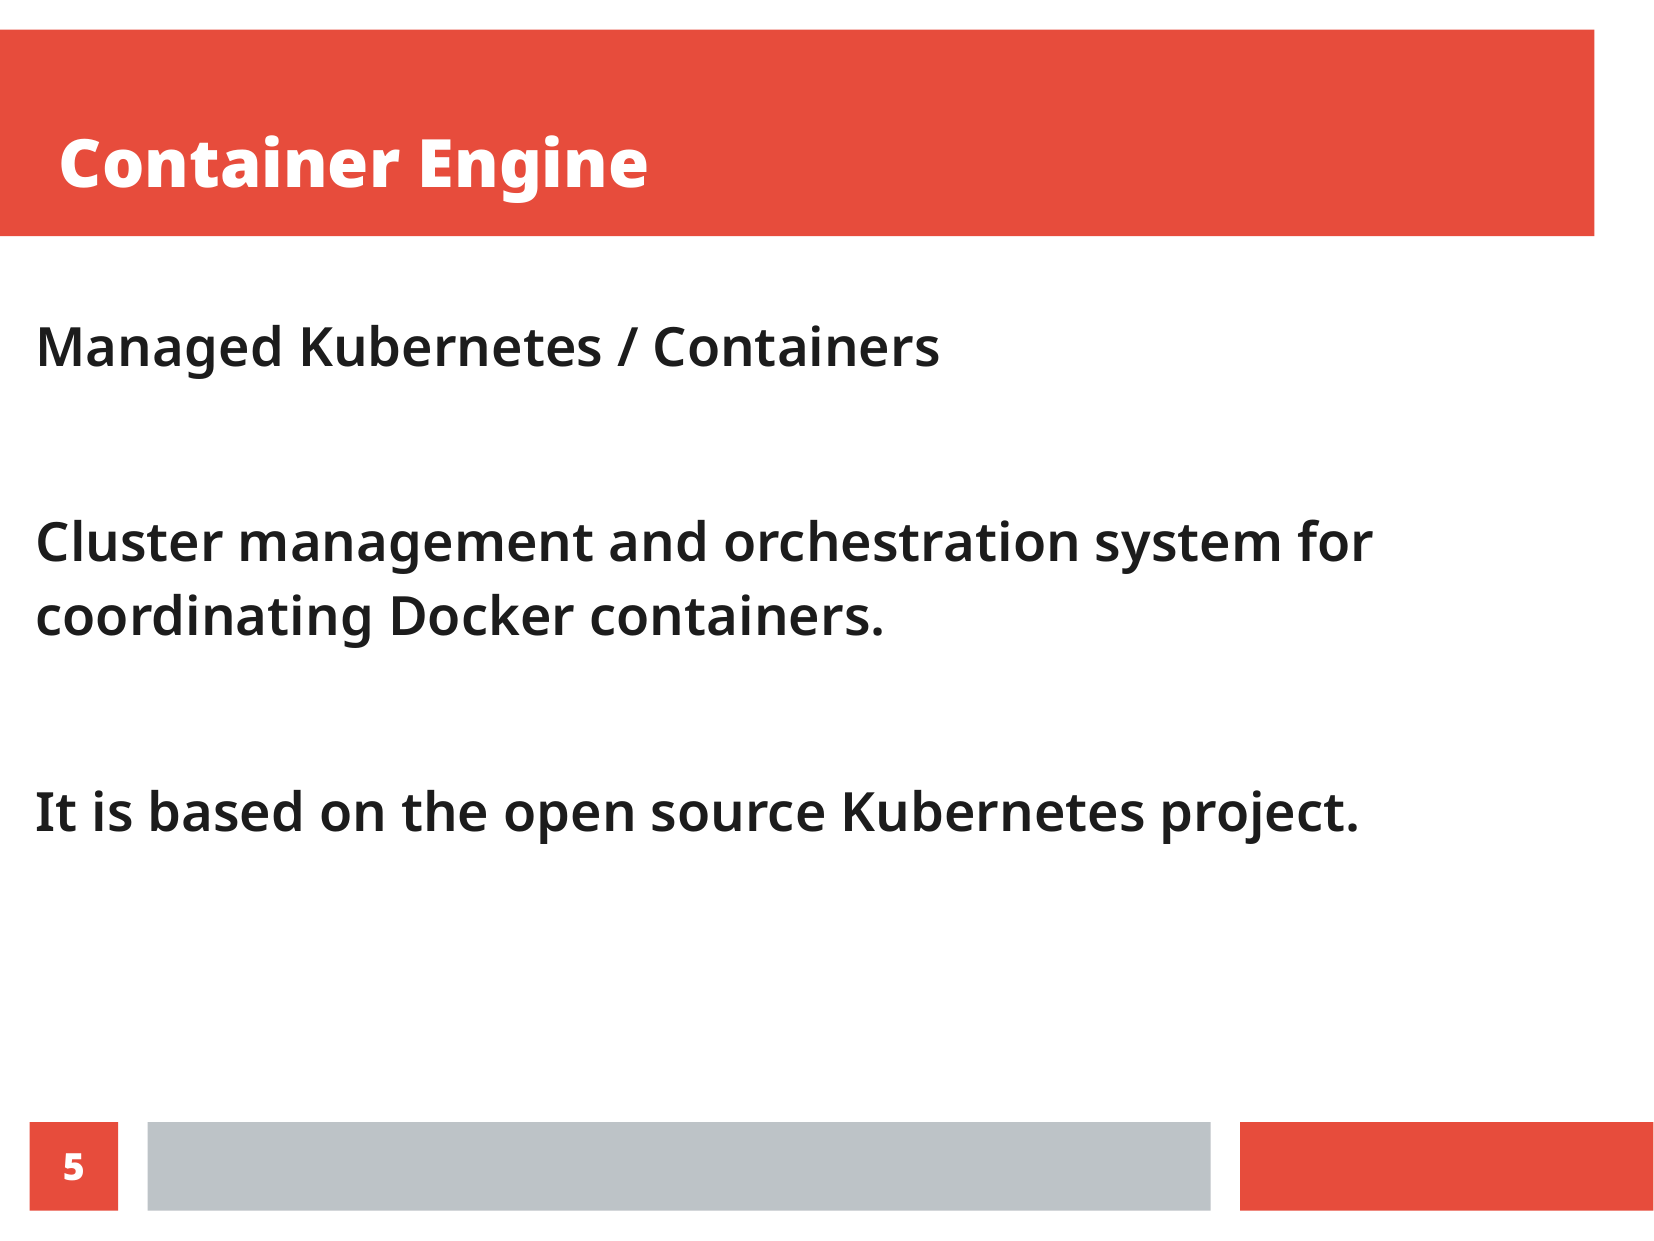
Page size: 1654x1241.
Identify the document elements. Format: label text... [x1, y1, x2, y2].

list Managed Kubernetes / Containers Cluster management and orchestration system for coordinating Docker containers. It is based on the open source Kubernetes project. [35, 308, 1542, 1076]
title Container Engine [59, 59, 1595, 207]
